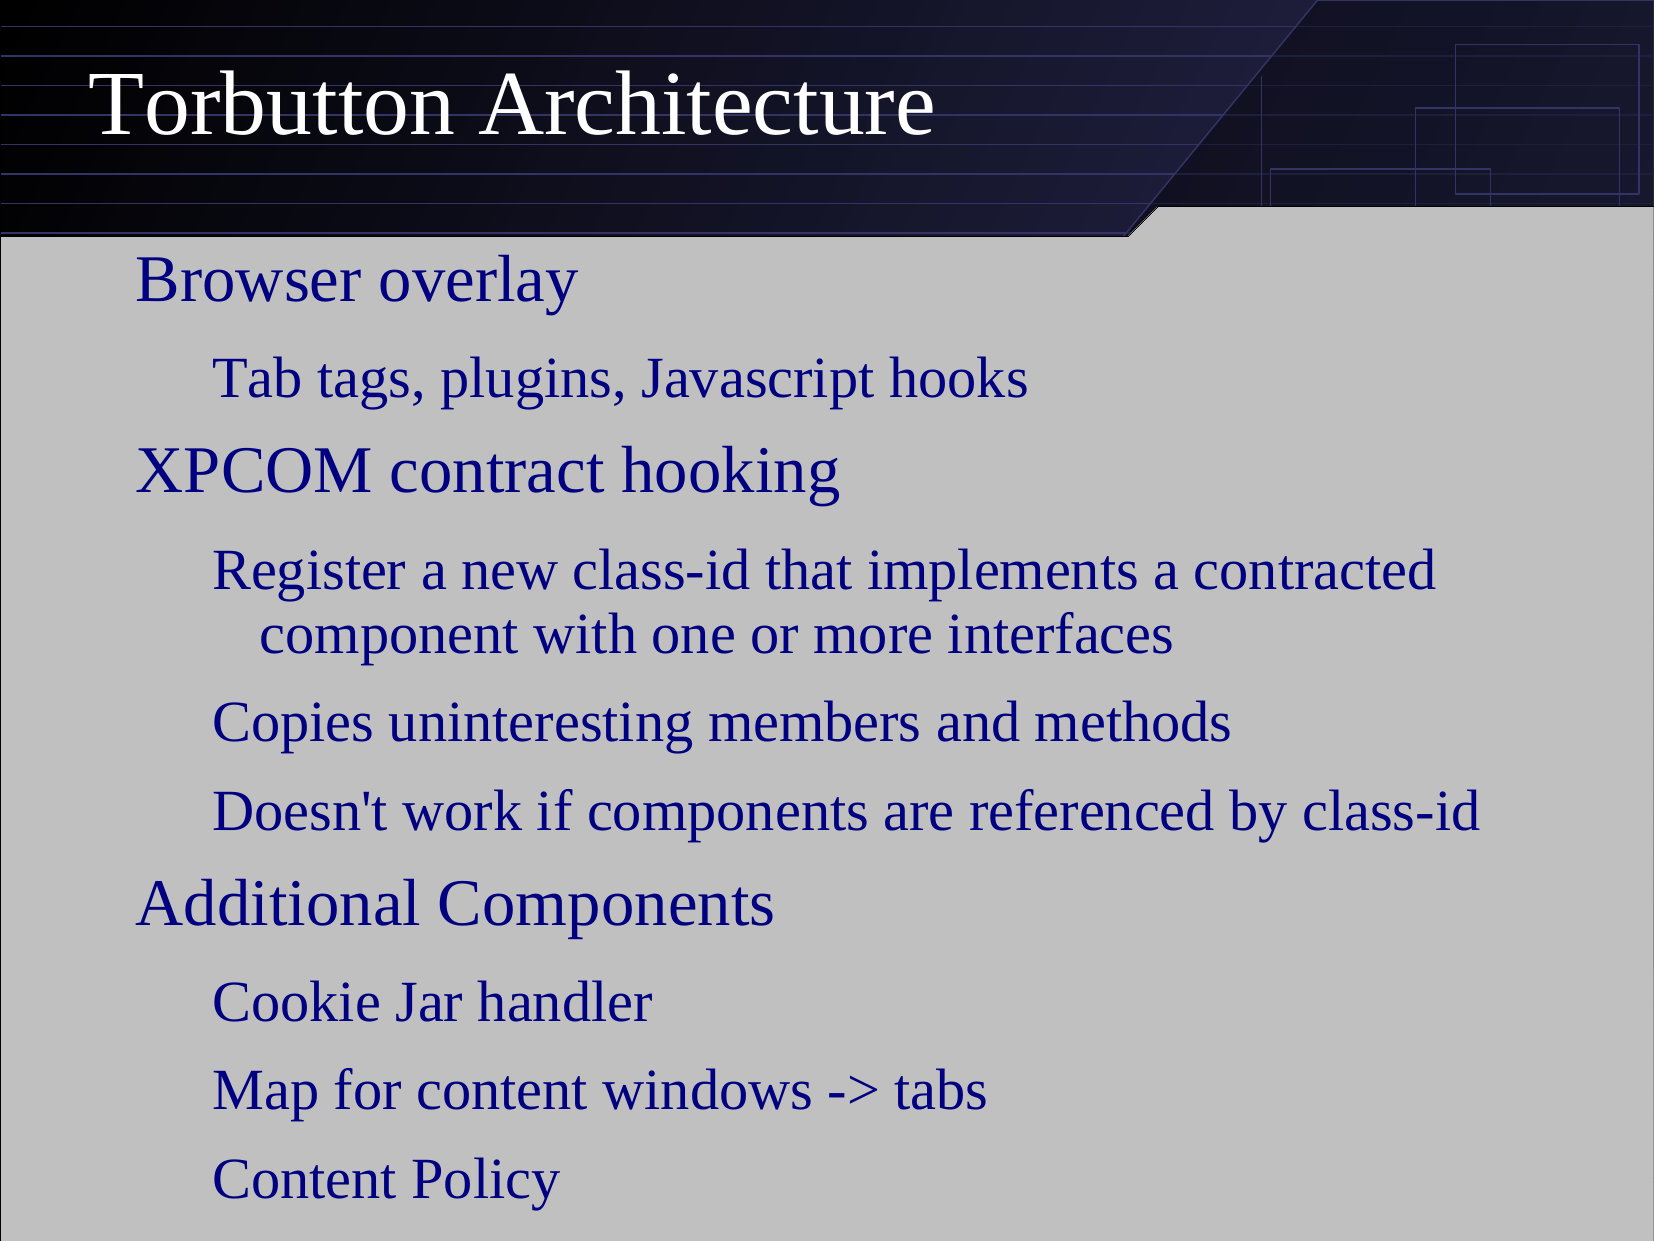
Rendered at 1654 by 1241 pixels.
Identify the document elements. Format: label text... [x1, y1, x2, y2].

list Browser overlay Tab tags, plugins, Javascript hooks XPCOM contract hooking Register a new class-id that implements a contracted component with one or more interfaces Copies uninteresting members and methods Doesn't work if components are referenced by class-id Additional Components Cookie Jar handler Map for content windows -> tabs Content Policy [118, 241, 1531, 1211]
title Torbutton Architecture [88, 0, 1501, 208]
